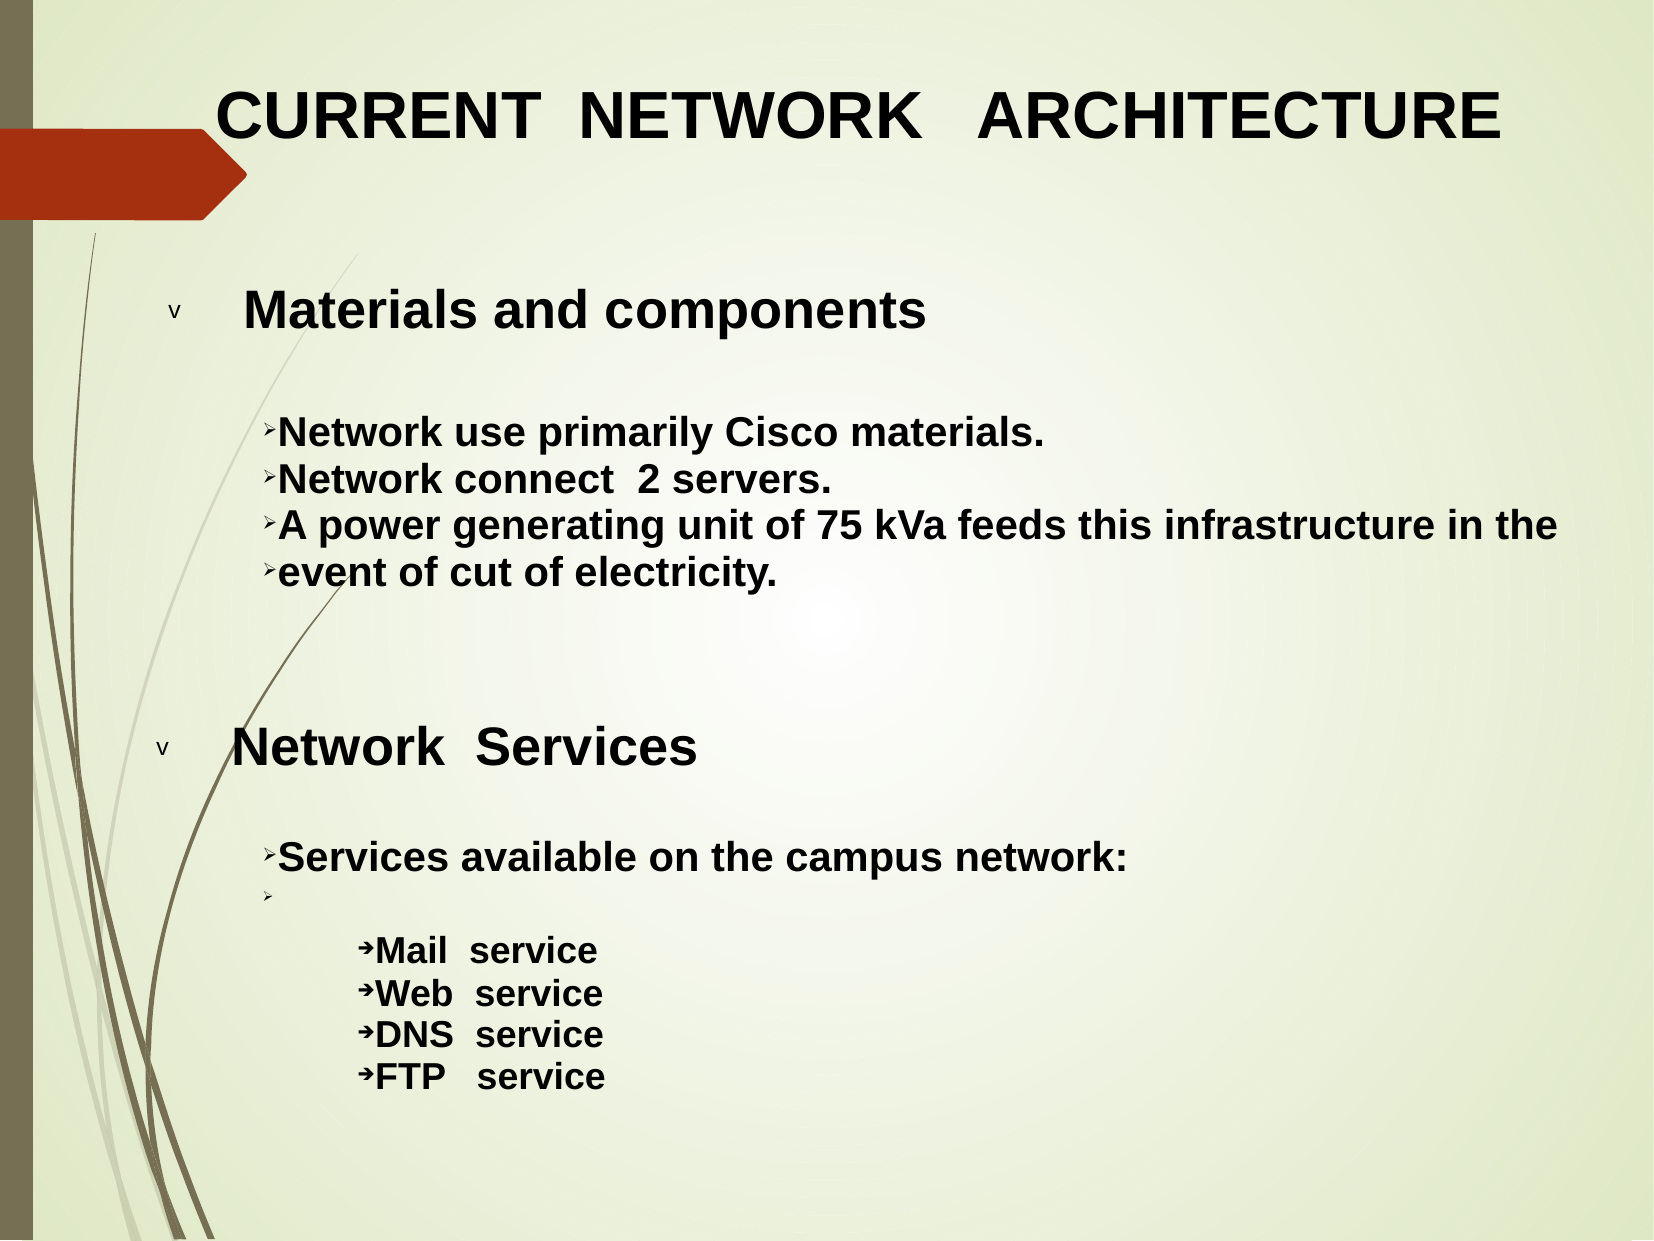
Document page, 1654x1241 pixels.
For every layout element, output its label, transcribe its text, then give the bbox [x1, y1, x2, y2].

text_box Materials and components [153, 271, 950, 350]
text_box Services available on the campus network: [248, 826, 1165, 926]
text_box Mail service Web service DNS service FTP service [342, 922, 647, 1111]
text_box Network Services [141, 708, 719, 787]
text_box Network use primarily Cisco materials. Network connect 2 servers. A power generating unit of 75 kVa feeds this infrastructure in the event of cut of electricity. [248, 401, 1608, 607]
text_box CURRENT NETWORK ARCHITECTURE [200, 70, 1555, 161]
